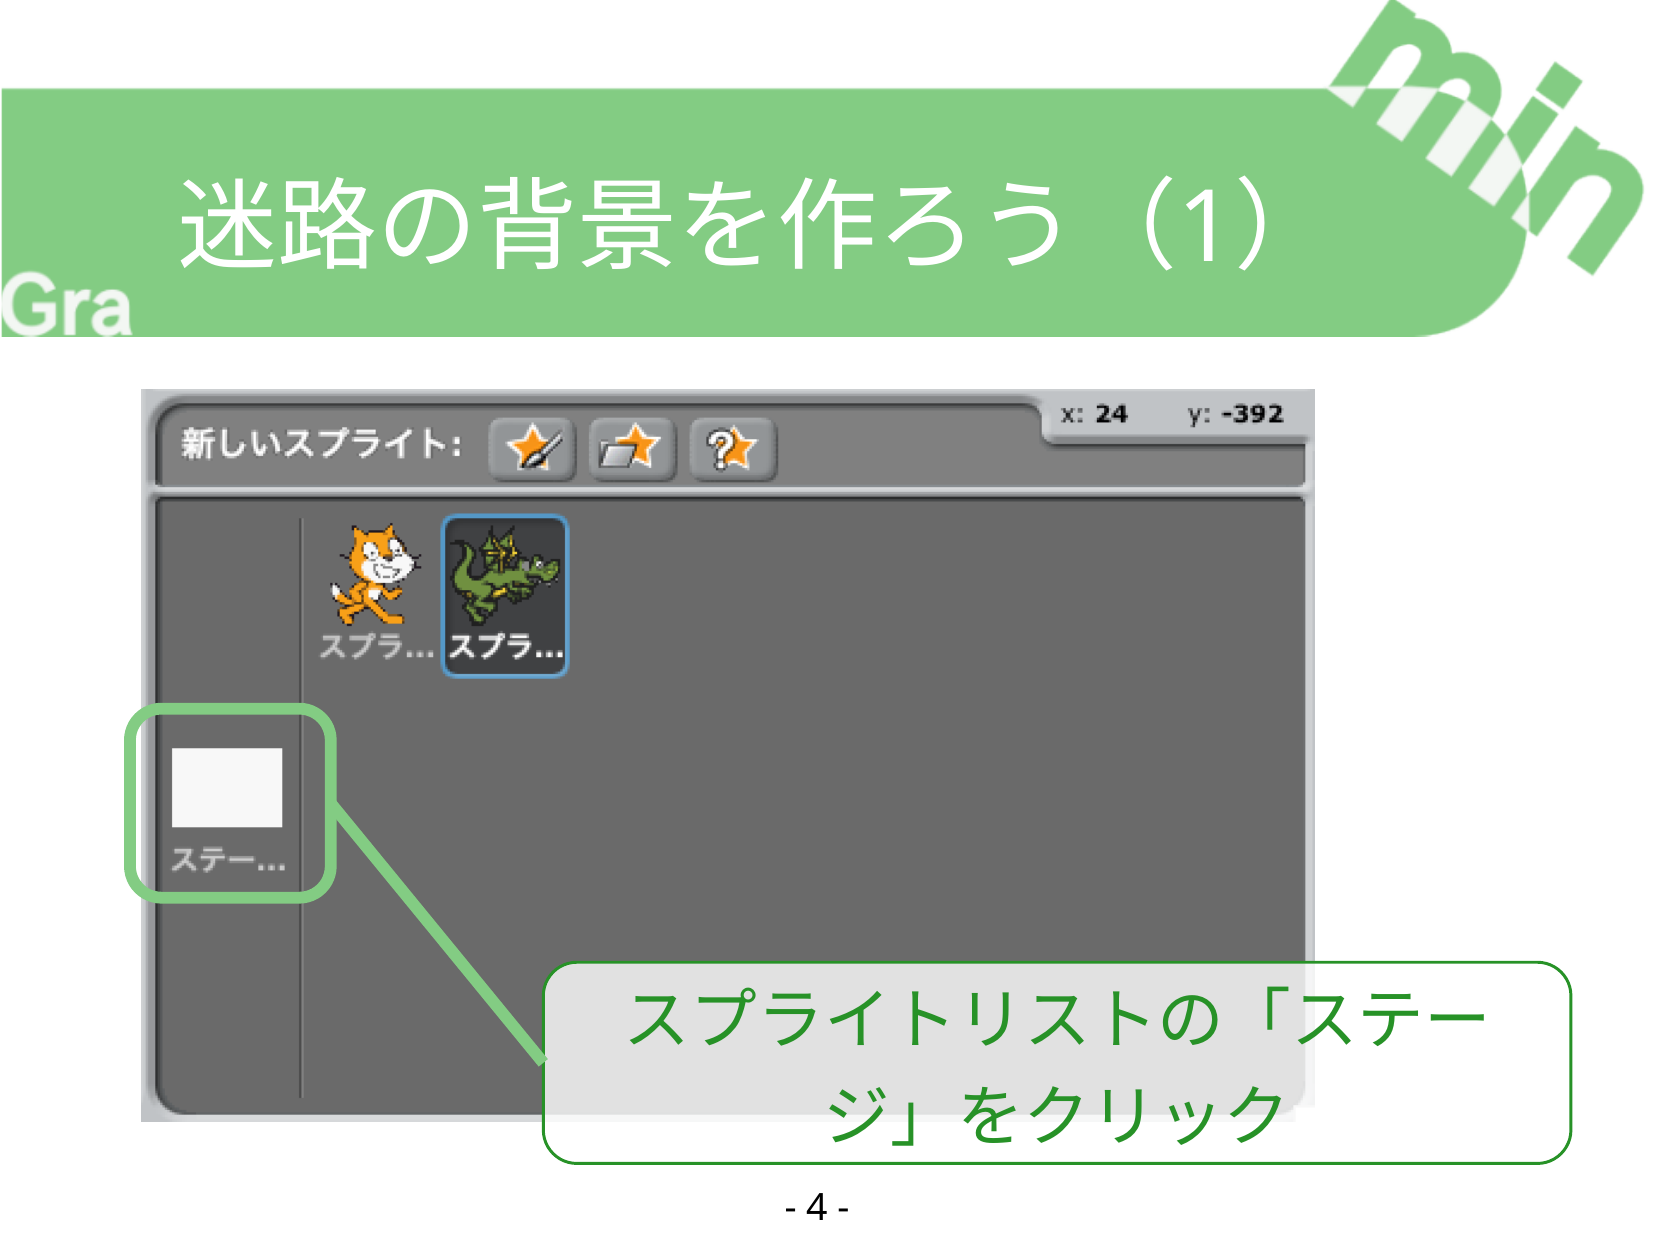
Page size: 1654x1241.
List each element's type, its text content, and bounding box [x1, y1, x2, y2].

picture [141, 822, 543, 1123]
text_box スプライトリストの「ステージ」をクリック [543, 962, 1571, 1164]
text_box - 4 - [769, 1173, 884, 1241]
title 迷路の背景を作ろう（1） [11, 134, 1501, 303]
picture [141, 389, 1315, 1051]
picture [1, 0, 1654, 337]
picture [141, 715, 324, 891]
